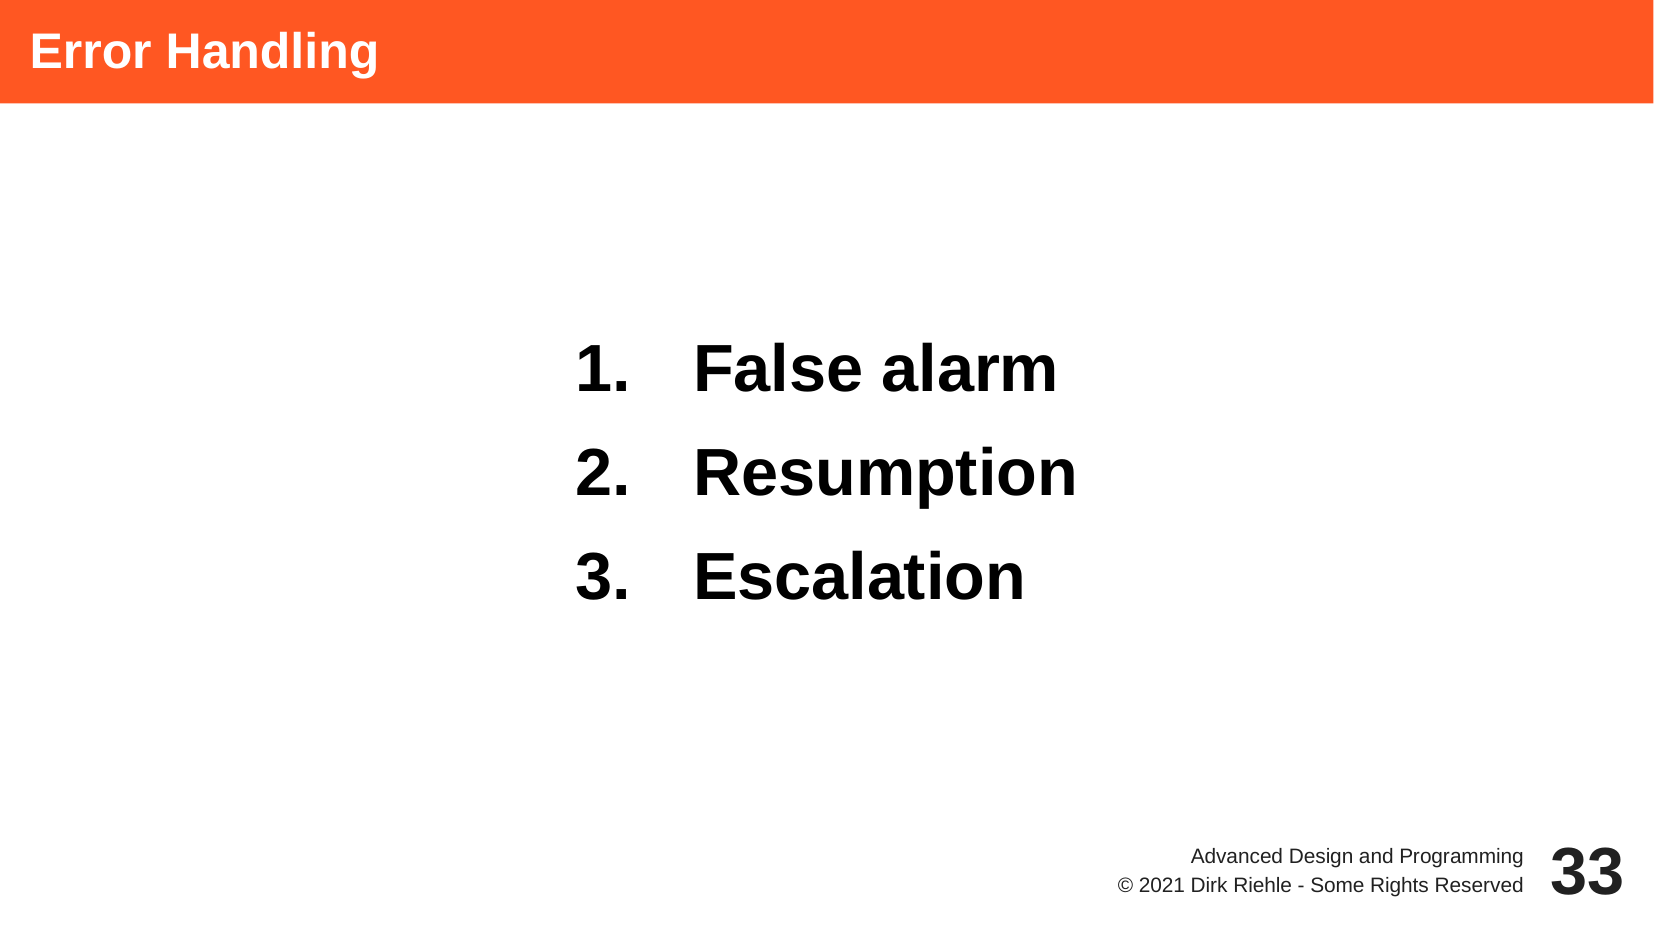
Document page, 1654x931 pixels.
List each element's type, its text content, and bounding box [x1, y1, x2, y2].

subtitle False alarm Resumption Escalation [29, 132, 1625, 813]
title Error Handling [0, 0, 1654, 104]
